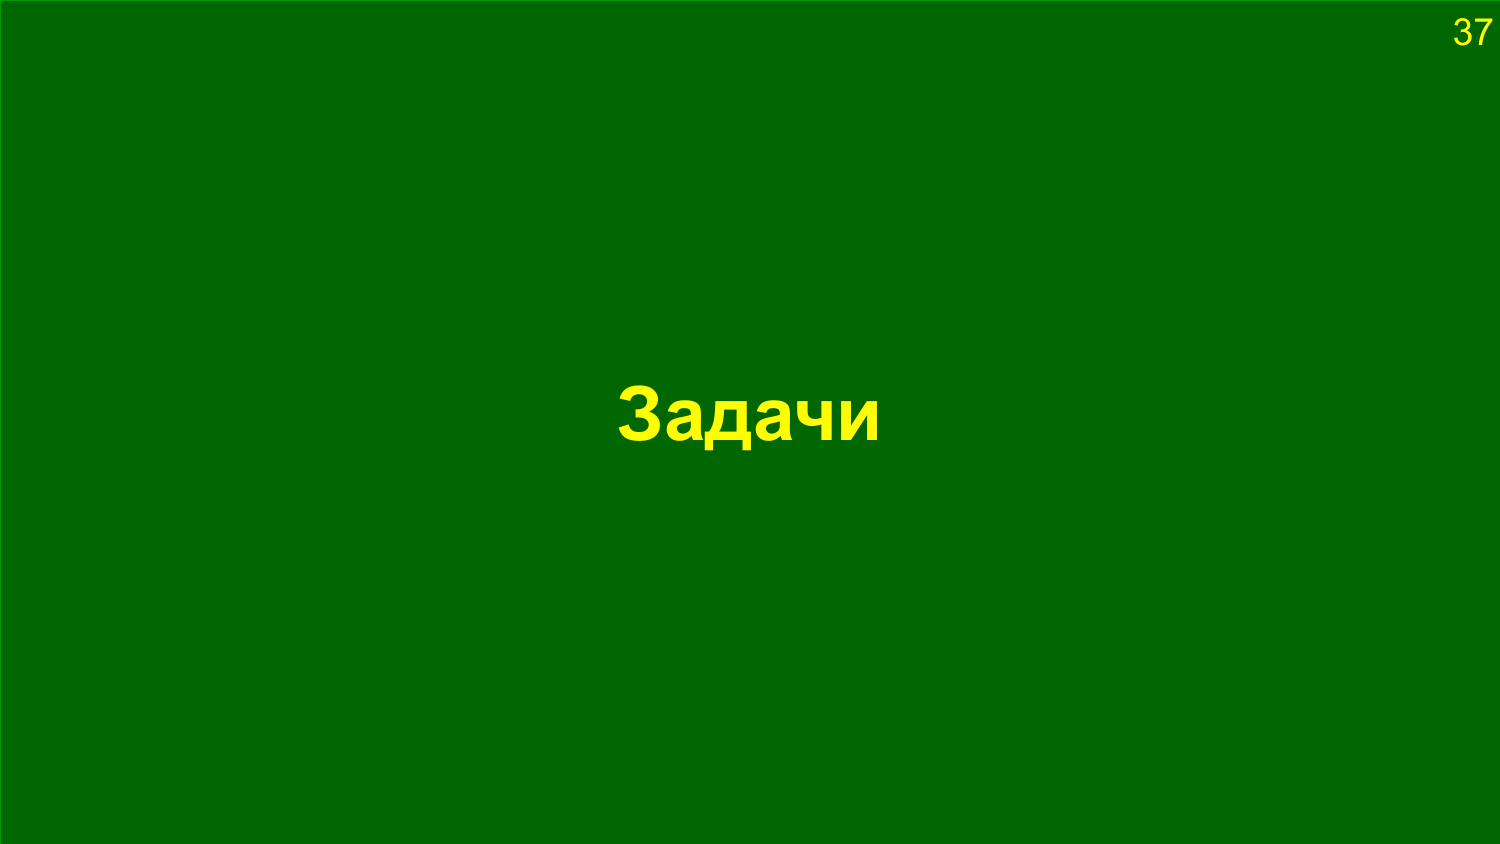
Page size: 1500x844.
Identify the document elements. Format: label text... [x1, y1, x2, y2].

title Задачи [75, 320, 1425, 508]
